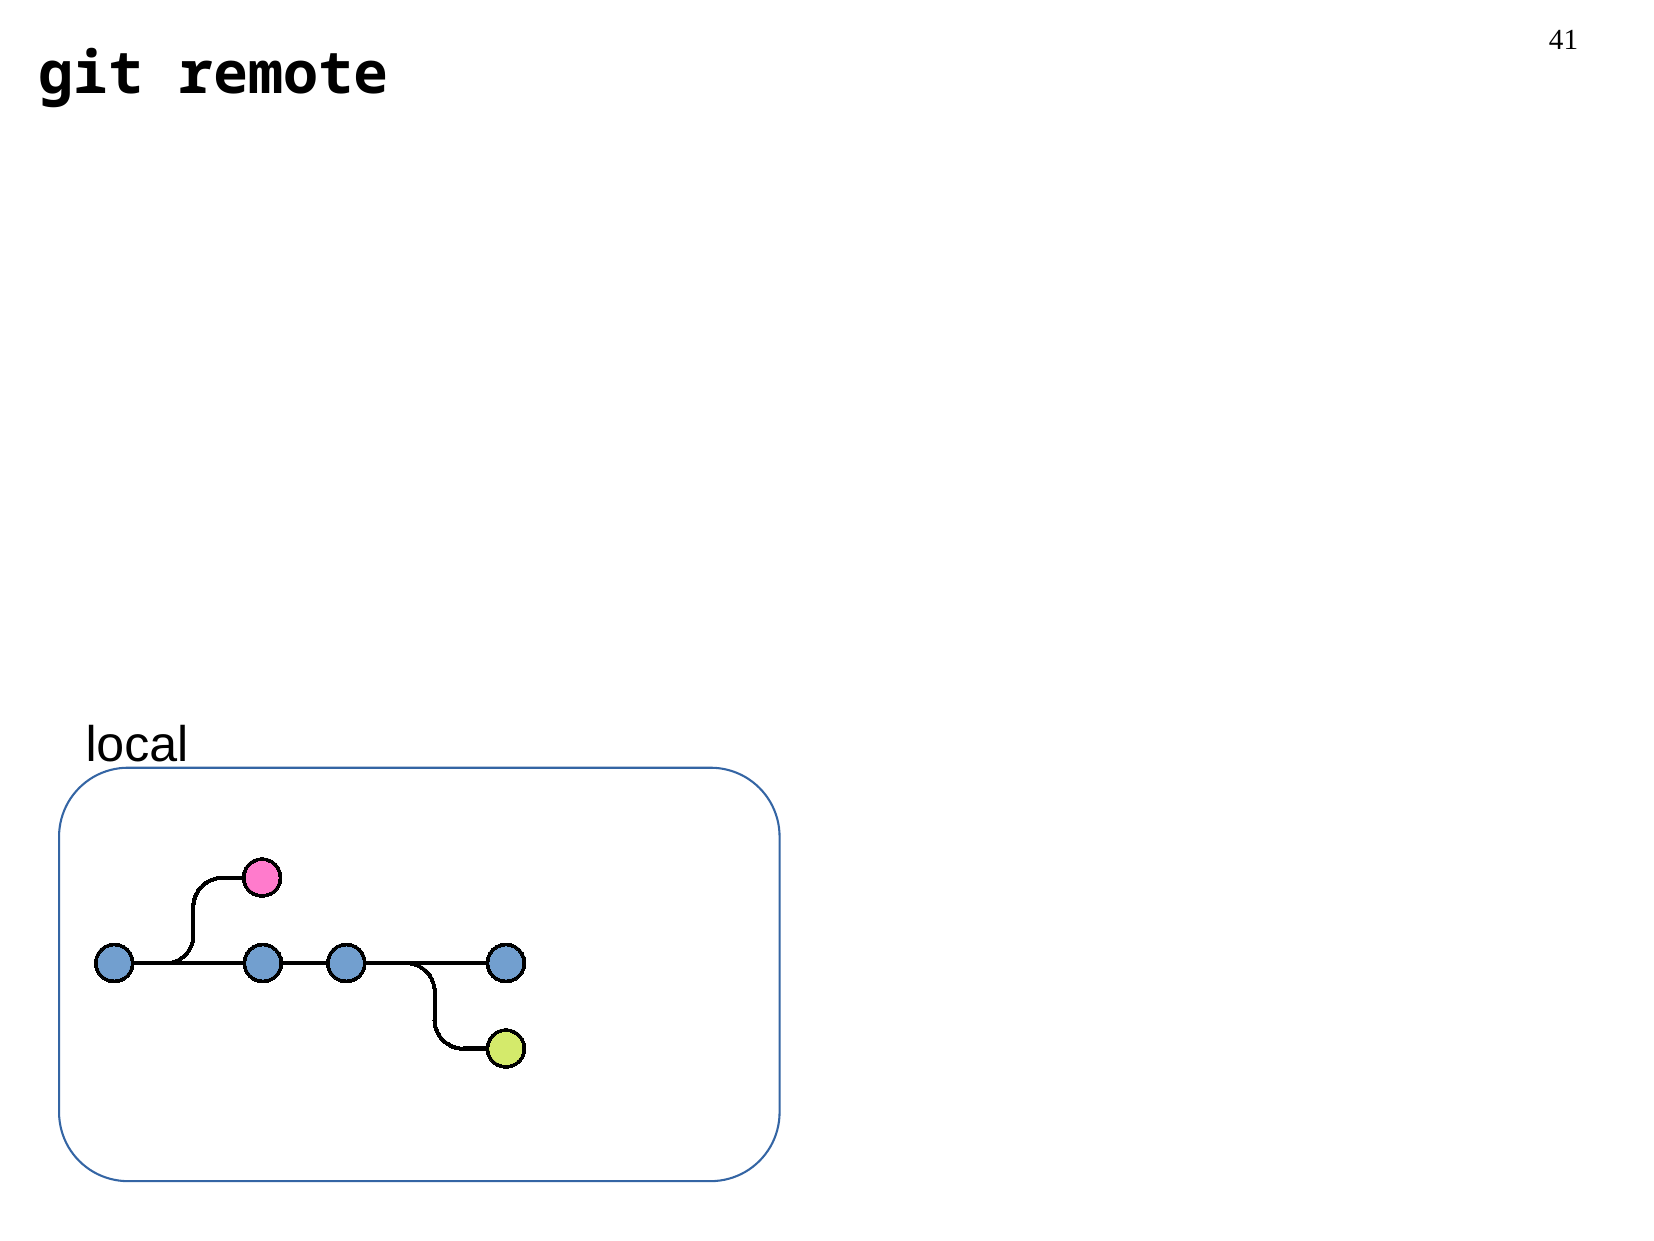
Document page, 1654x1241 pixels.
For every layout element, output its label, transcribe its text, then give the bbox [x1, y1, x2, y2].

text_box local [70, 708, 438, 804]
text_box [94, 857, 526, 1069]
text_box git remote [23, 23, 969, 237]
